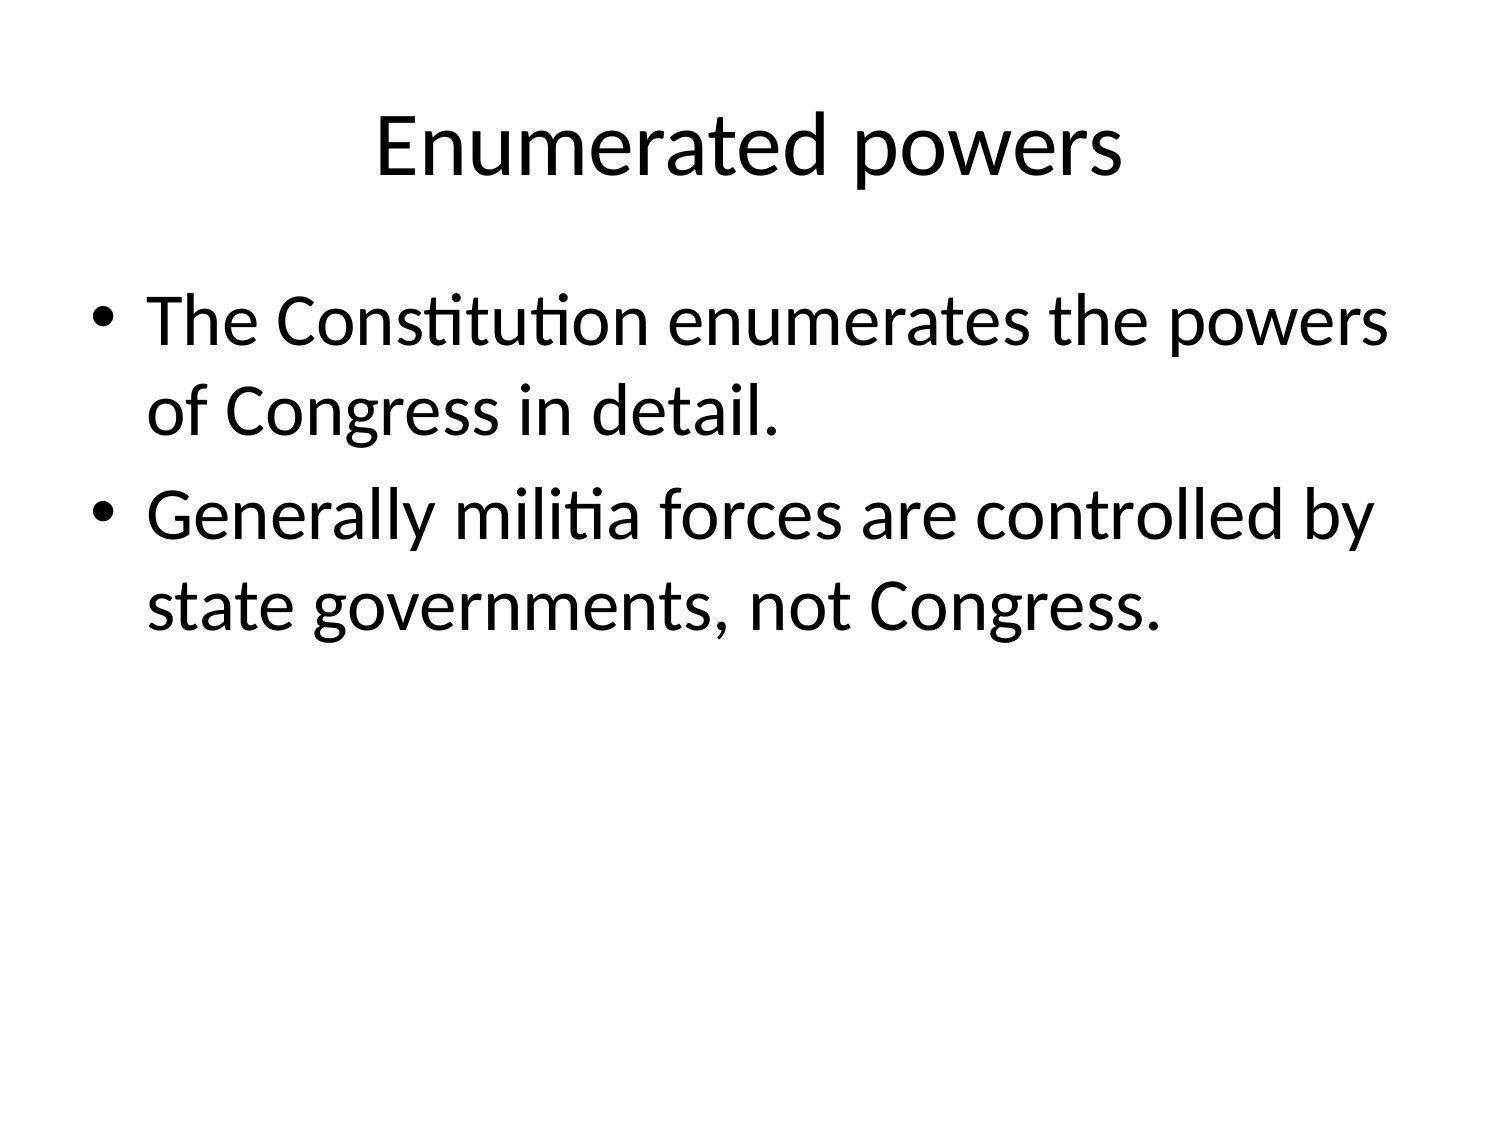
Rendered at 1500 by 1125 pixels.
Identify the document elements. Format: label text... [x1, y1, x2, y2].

title Enumerated powers [75, 45, 1425, 233]
list The Constitution enumerates the powers of Congress in detail. Generally militia forces are controlled by state governments, not Congress. [75, 262, 1425, 1005]
